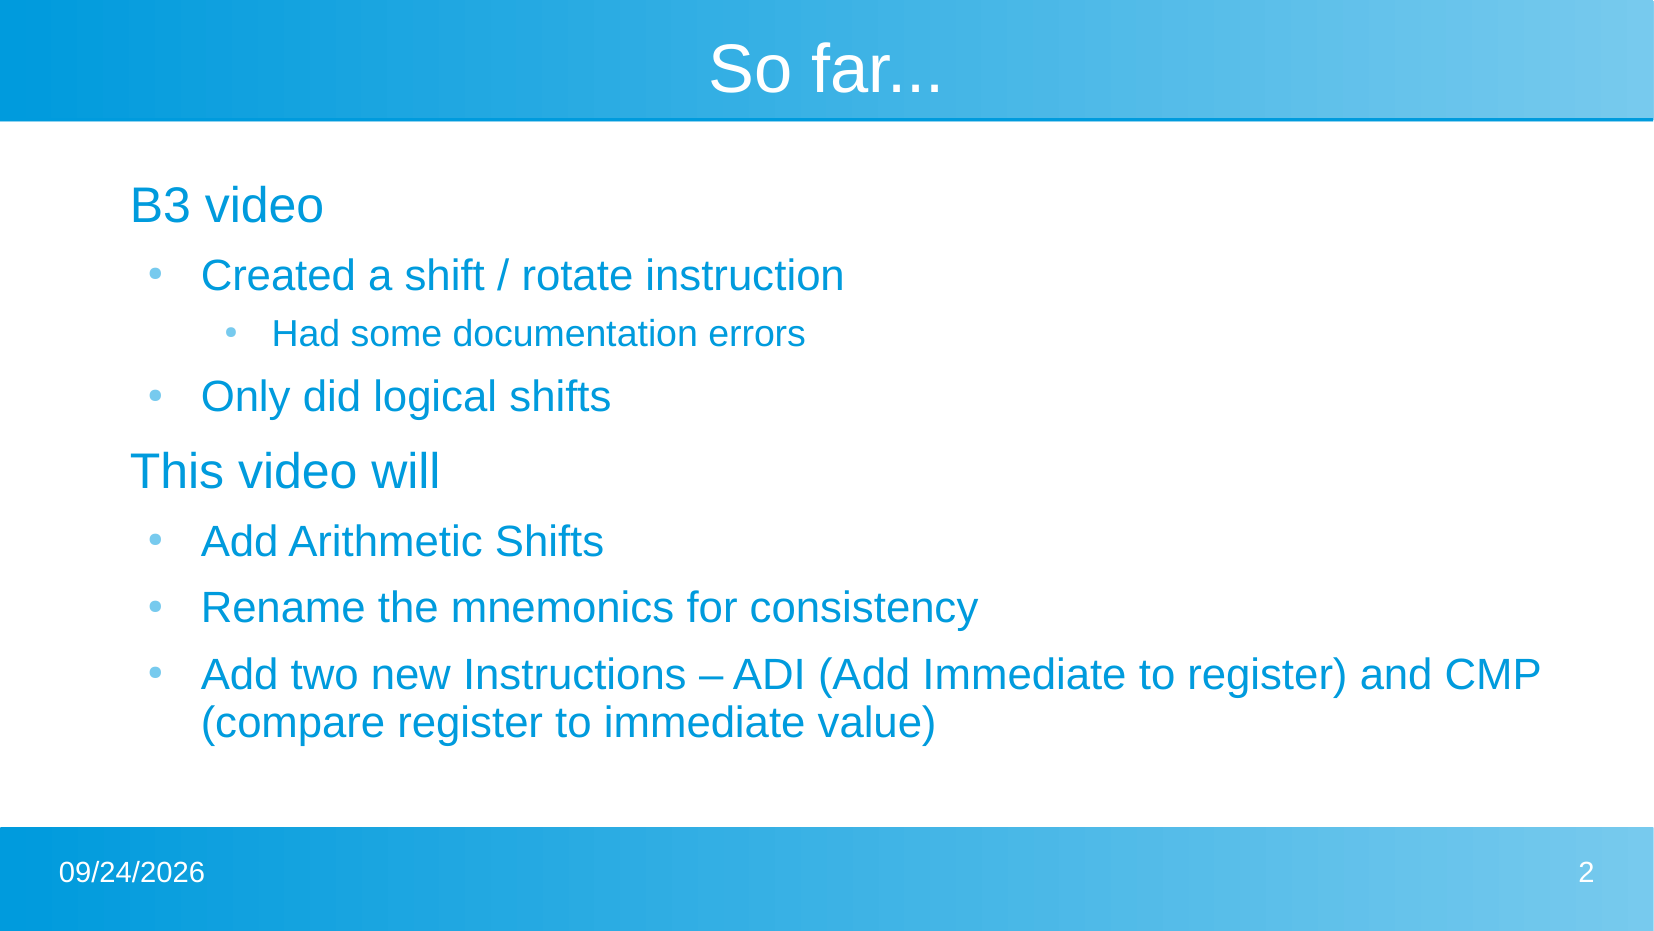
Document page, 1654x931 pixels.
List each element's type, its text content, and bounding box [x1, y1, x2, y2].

title So far... [59, 29, 1595, 108]
list B3 video Created a shift / rotate instruction Had some documentation errors Only did logical shifts This video will Add Arithmetic Shifts Rename the mnemonics for consistency Add two new Instructions – ADI (Add Immediate to register) and CMP (compare register to immediate value) [59, 177, 1595, 768]
